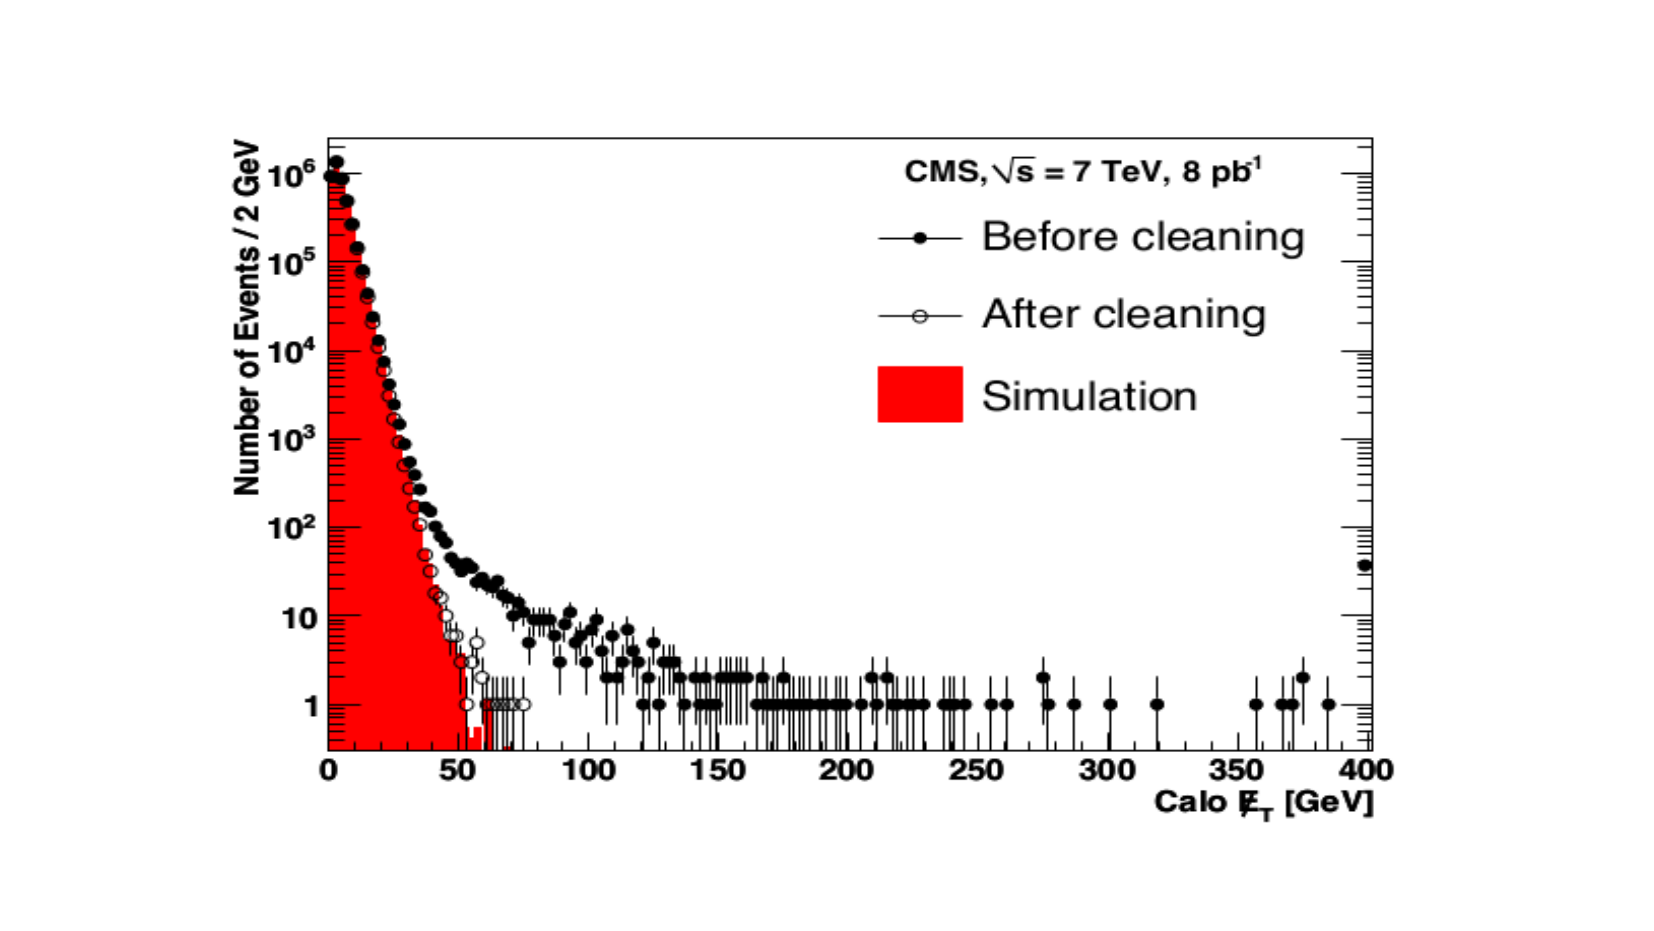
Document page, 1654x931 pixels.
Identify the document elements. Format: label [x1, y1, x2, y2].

picture [206, 92, 1447, 847]
